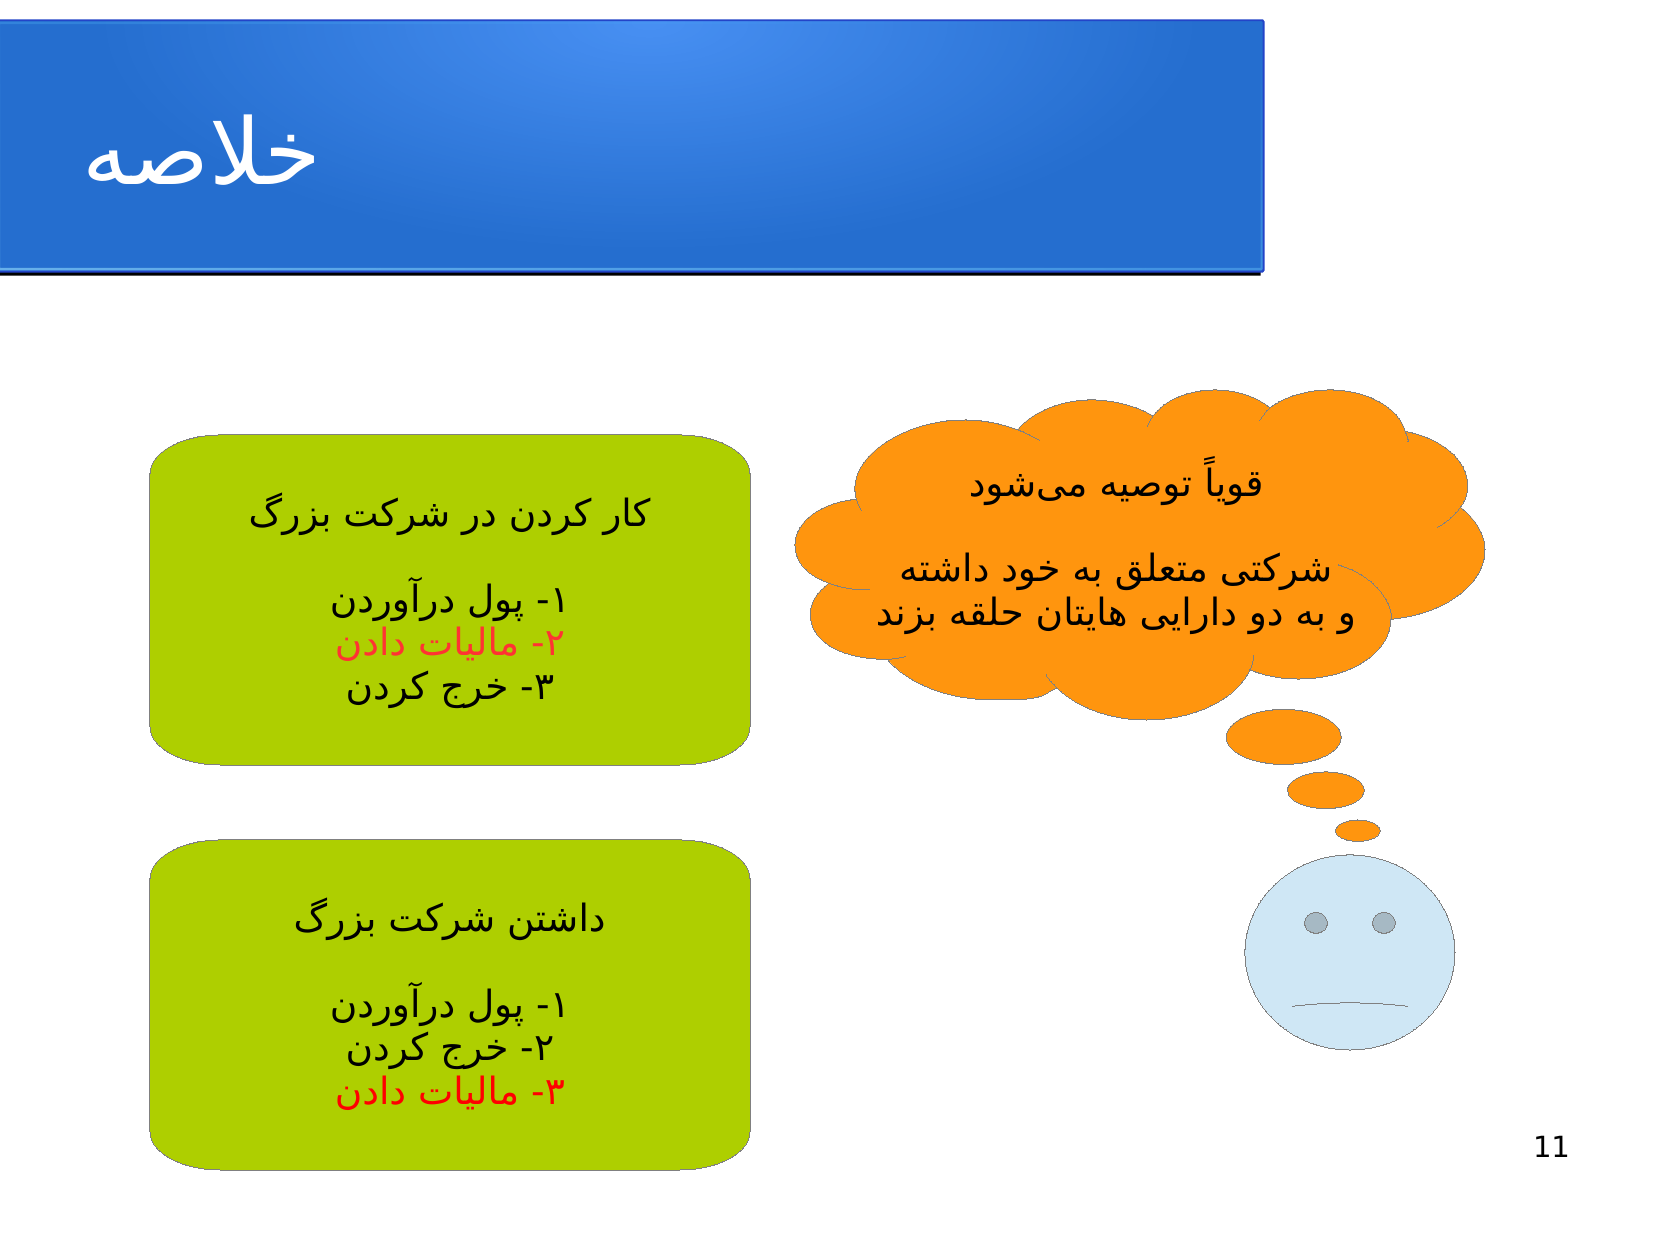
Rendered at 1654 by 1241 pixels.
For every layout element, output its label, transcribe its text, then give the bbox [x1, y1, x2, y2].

title خلاصه [82, 49, 1250, 257]
text_box داشتن شرکت بزرگ ۱- پول درآوردن ۲- خرج کردن ۳- مالیات دادن [149, 839, 751, 1171]
text_box [1244, 854, 1456, 1051]
text_box قویاً توصیه می‌شود شرکتی متعلق به خود داشته و به دو دارایی هایتان حلقه بزند [1226, 709, 1342, 765]
text_box قویاً توصیه می‌شود شرکتی متعلق به خود داشته و به دو دارایی هایتان حلقه بزند [1287, 771, 1365, 809]
text_box کار کردن در شرکت بزرگ ۱- پول درآوردن ۲- مالیات دادن ۳- خرج کردن [149, 434, 751, 766]
text_box قویاً توصیه می‌شود شرکتی متعلق به خود داشته و به دو دارایی هایتان حلقه بزند [794, 389, 1486, 721]
